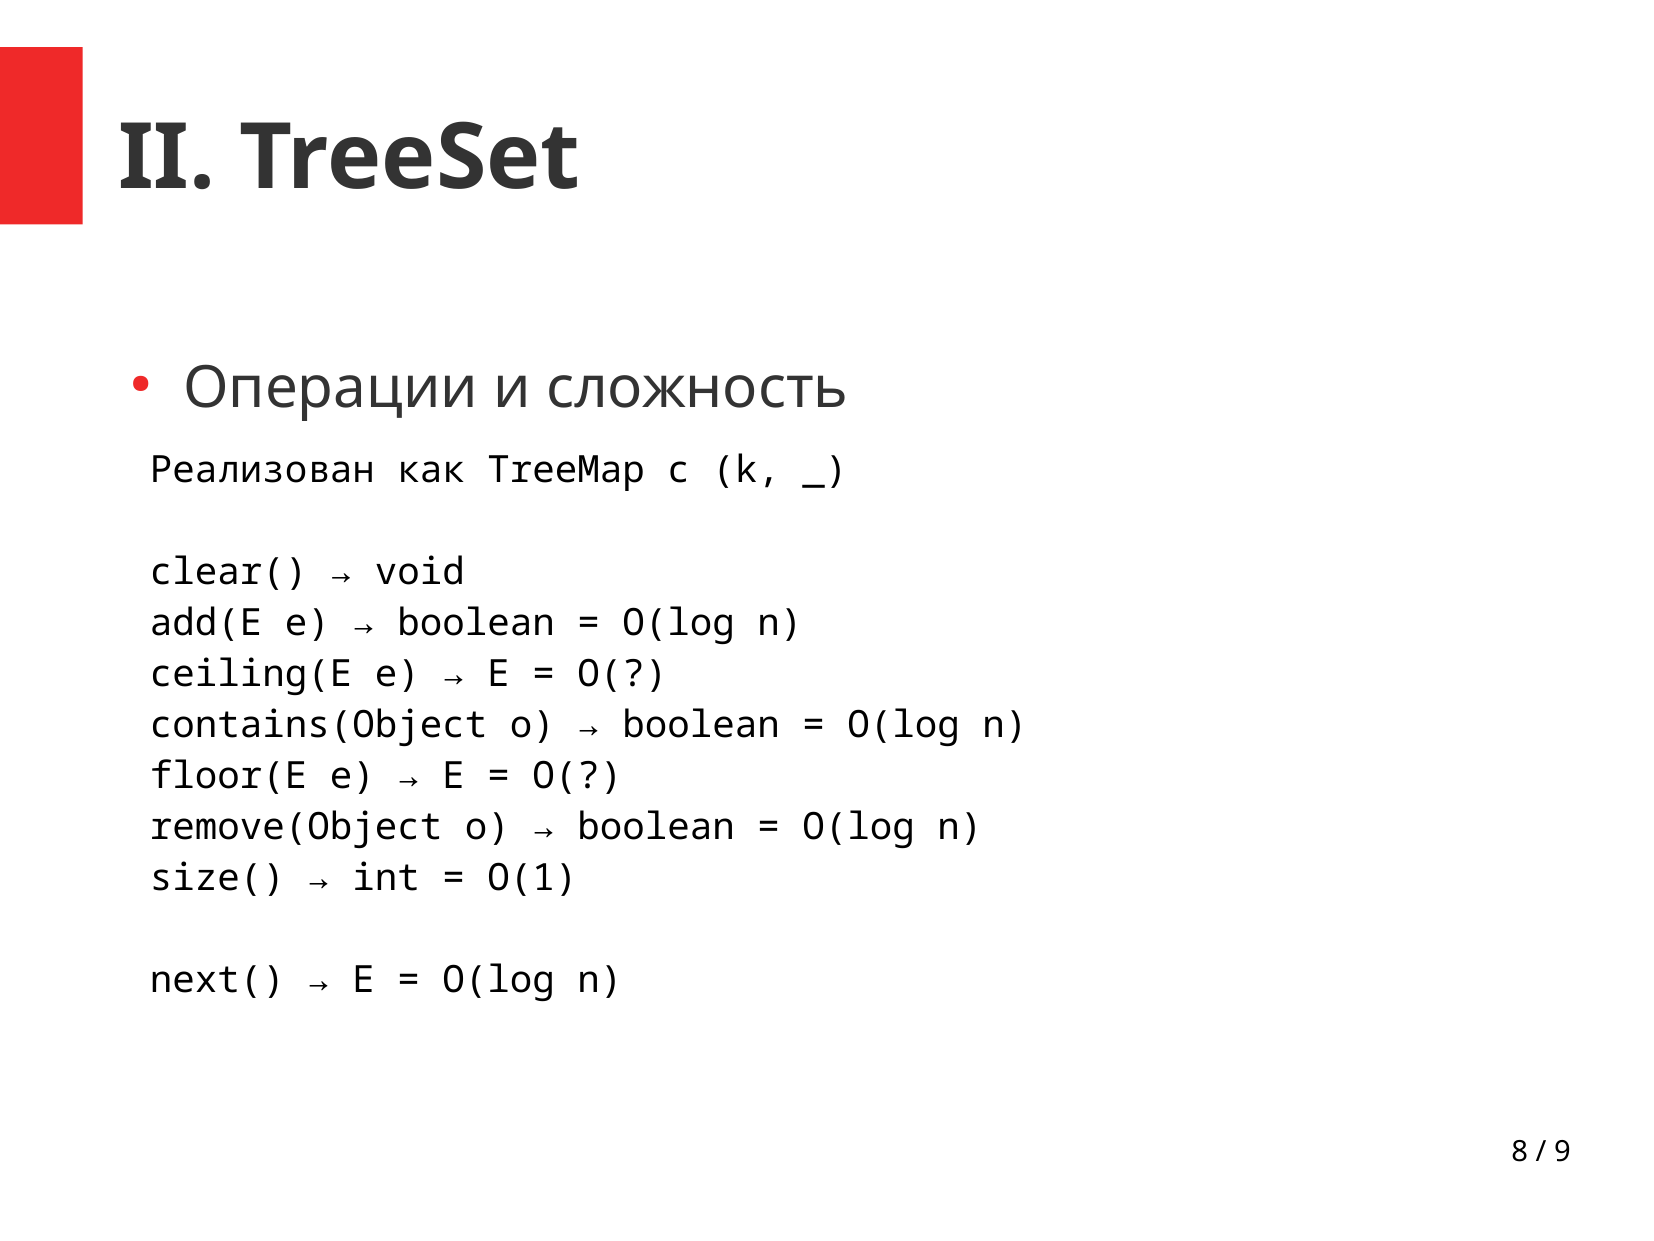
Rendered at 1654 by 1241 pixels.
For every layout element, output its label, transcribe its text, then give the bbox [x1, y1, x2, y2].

list Операции и сложность [112, 345, 1531, 1066]
text_box Реализован как TreeMap с (k, _) clear() → void add(E e) → boolean = O(log n) ceiling(E e) → E = O(?) contains(Object o) → boolean = O(log n) floor(E e) → E = O(?) remove(Object o) → boolean = O(log n) size() → int = O(1) next() → E = O(log n) [135, 435, 1276, 945]
title II. TreeSet [118, 49, 1571, 257]
